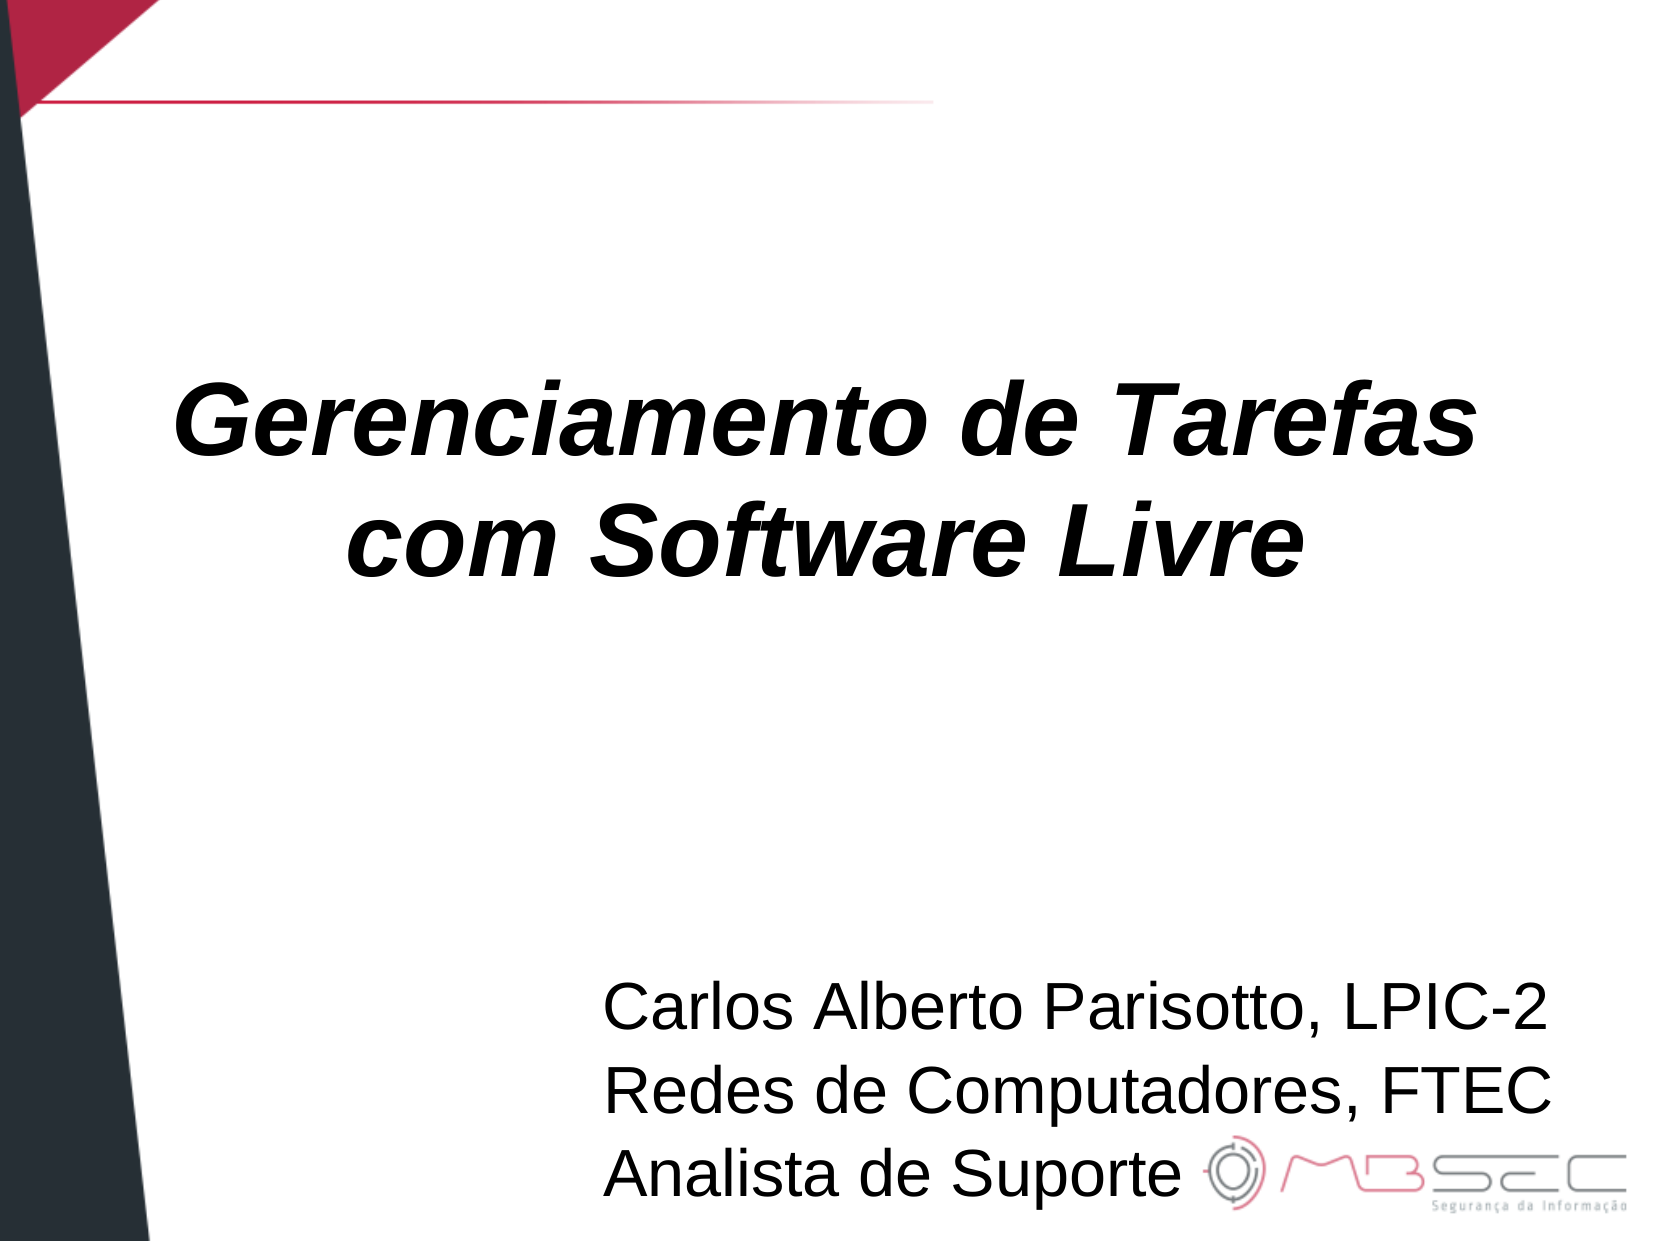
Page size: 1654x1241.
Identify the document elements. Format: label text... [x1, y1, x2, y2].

text_box Gerenciamento de Tarefas com Software Livre [0, 210, 1654, 329]
picture [0, 329, 1654, 1241]
picture [0, 0, 1654, 210]
list Carlos Alberto Parisotto, LPIC-2 Redes de Computadores, FTEC Analista de Suporte [546, 960, 1654, 1241]
